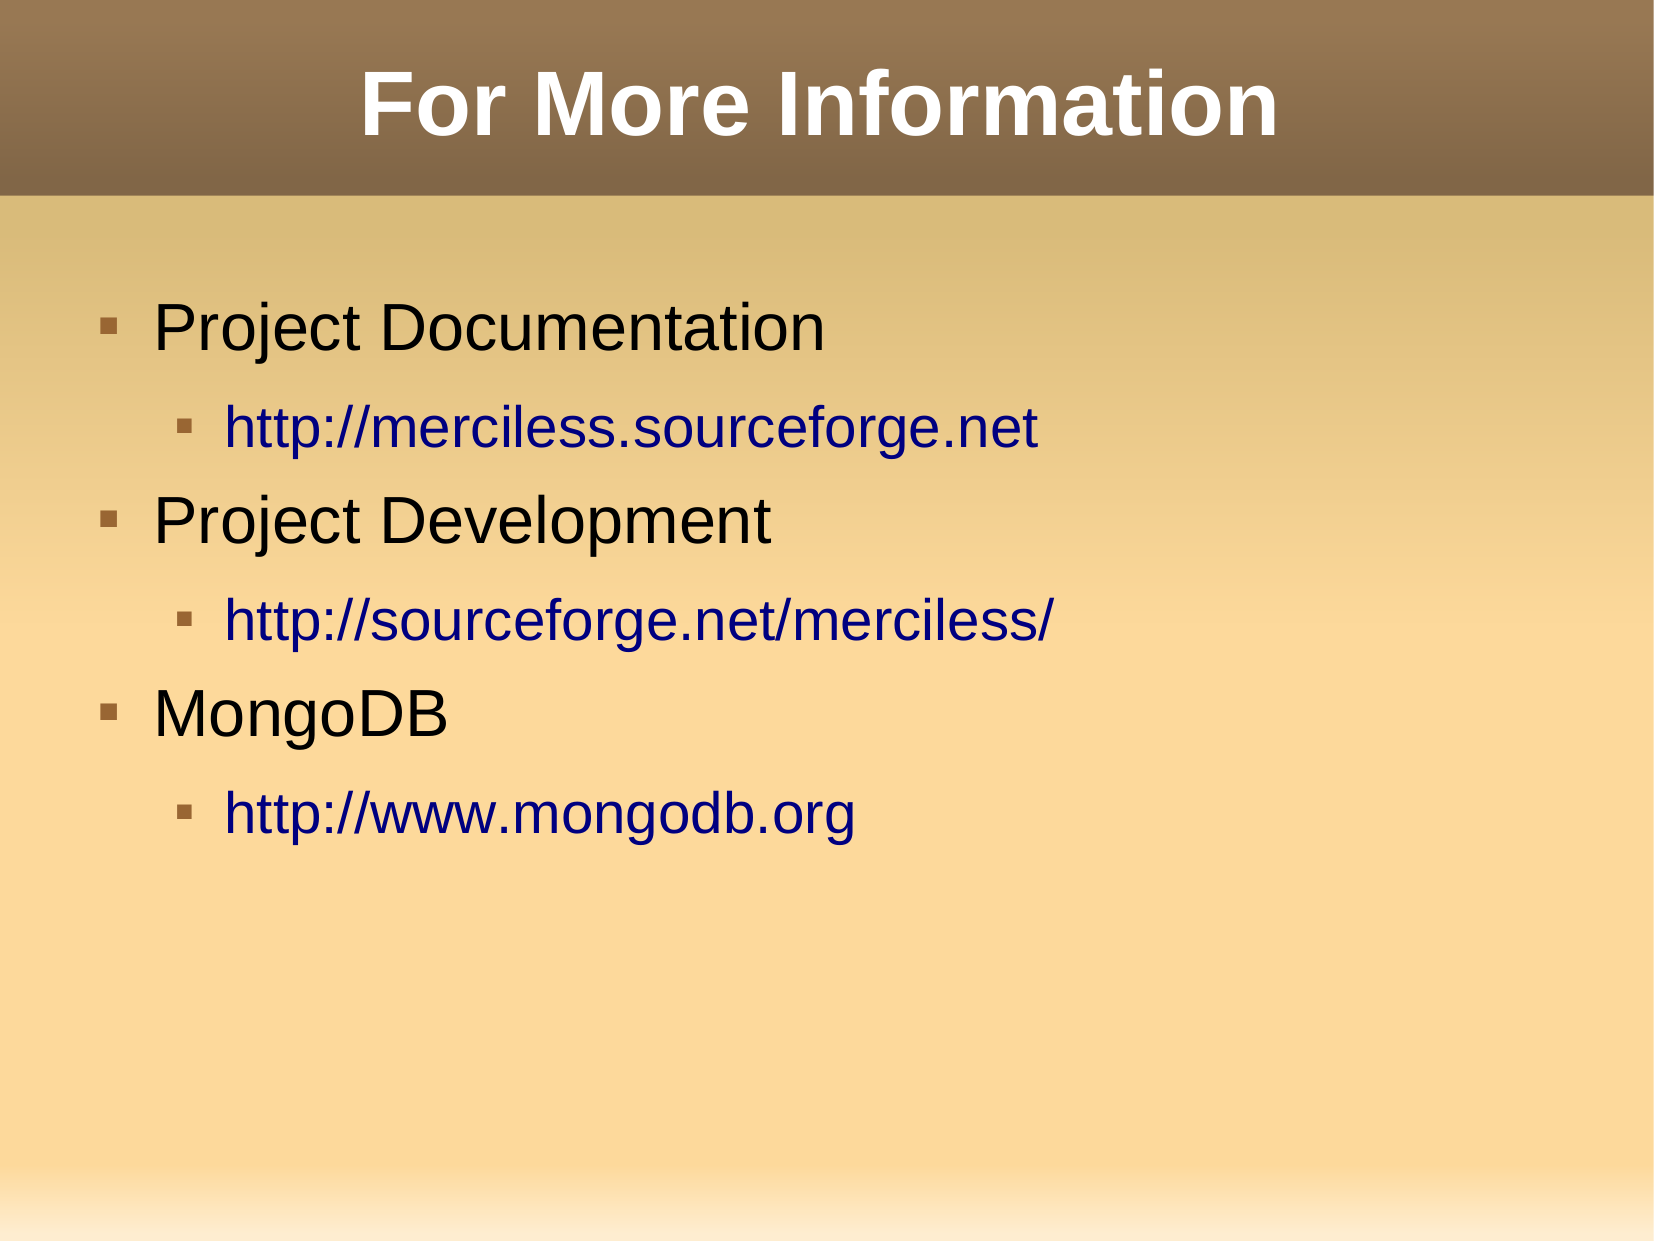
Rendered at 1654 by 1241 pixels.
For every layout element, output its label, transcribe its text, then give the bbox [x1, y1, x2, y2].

picture [0, 0, 1654, 1241]
title For More Information [76, 0, 1565, 208]
list Project Documentation http://merciless.sourceforge.net Project Development http://sourceforge.net/merciless/ MongoDB http://www.mongodb.org [82, 290, 1571, 1094]
